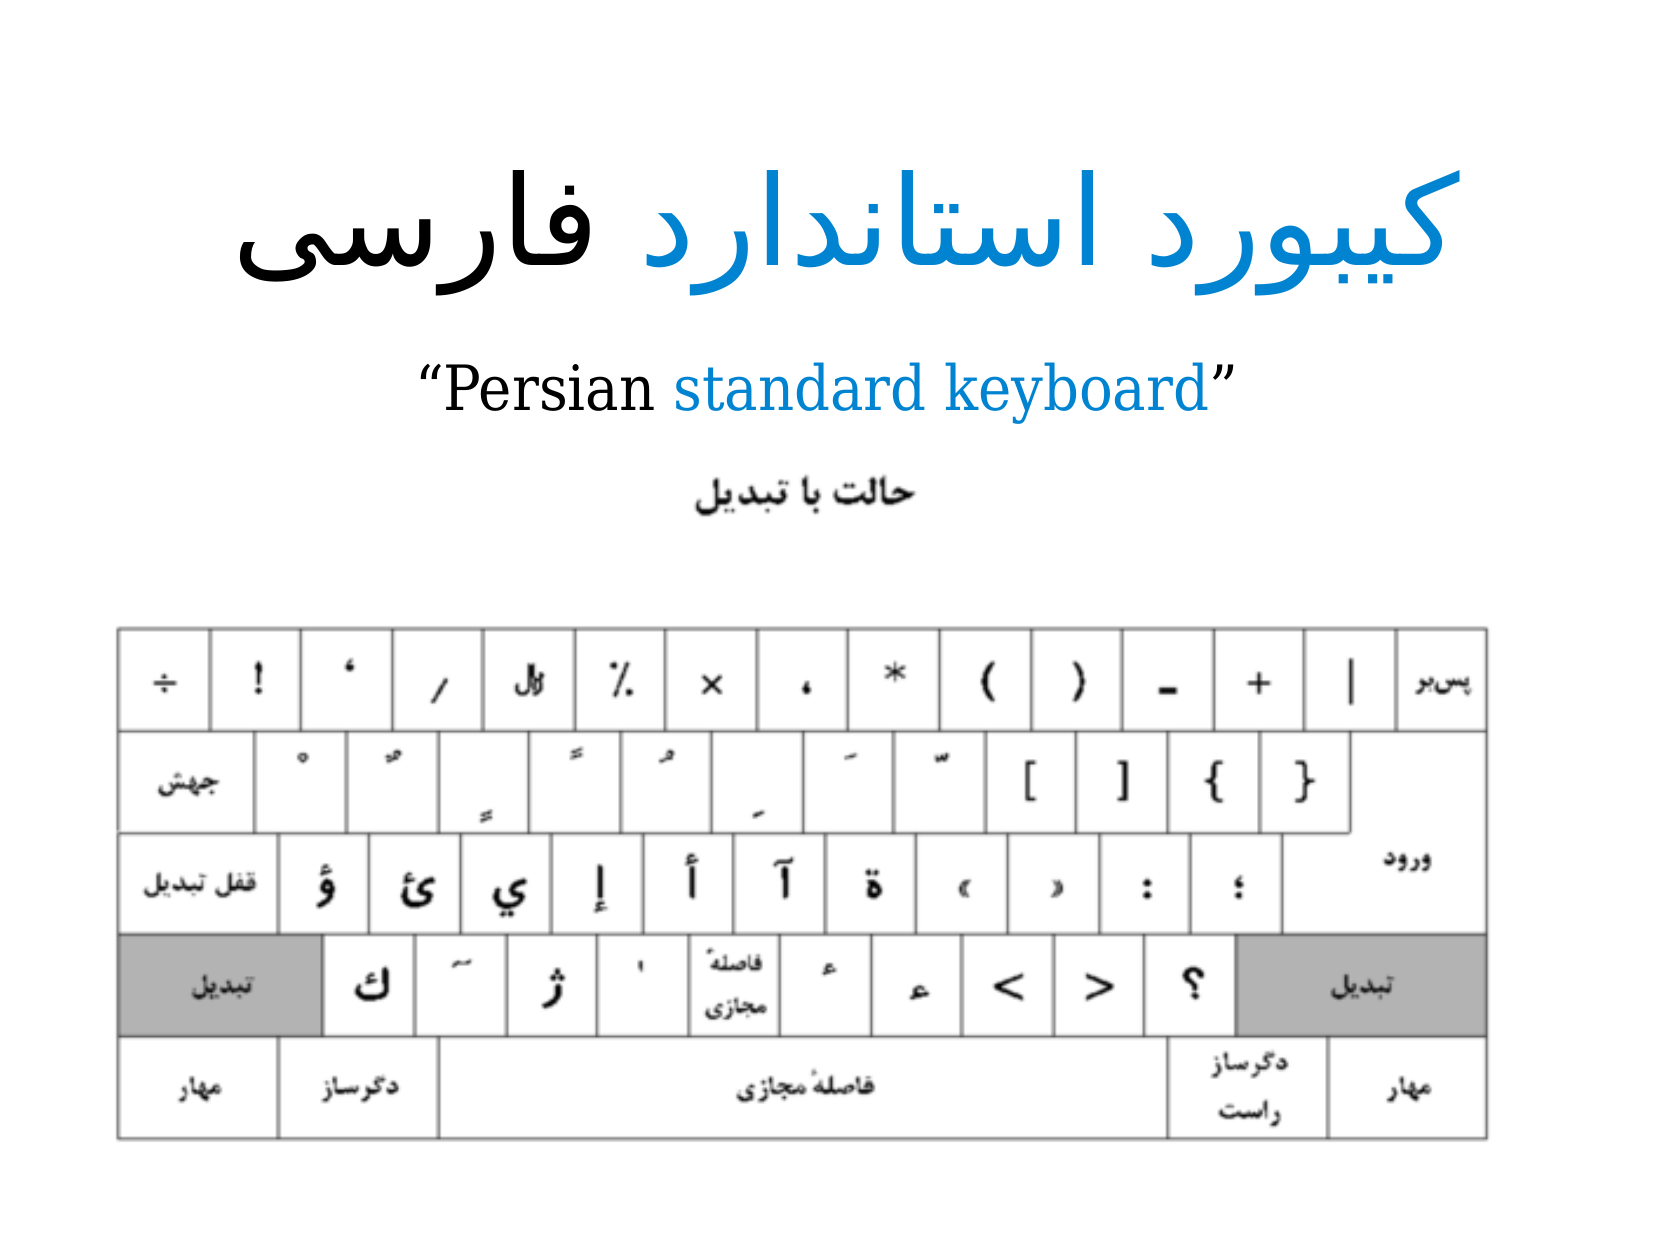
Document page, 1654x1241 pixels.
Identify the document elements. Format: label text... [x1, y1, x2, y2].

picture [103, 460, 1512, 1158]
text_box کیبورد استاندارد فارسی “Persian standard keyboard” [82, 49, 1572, 526]
